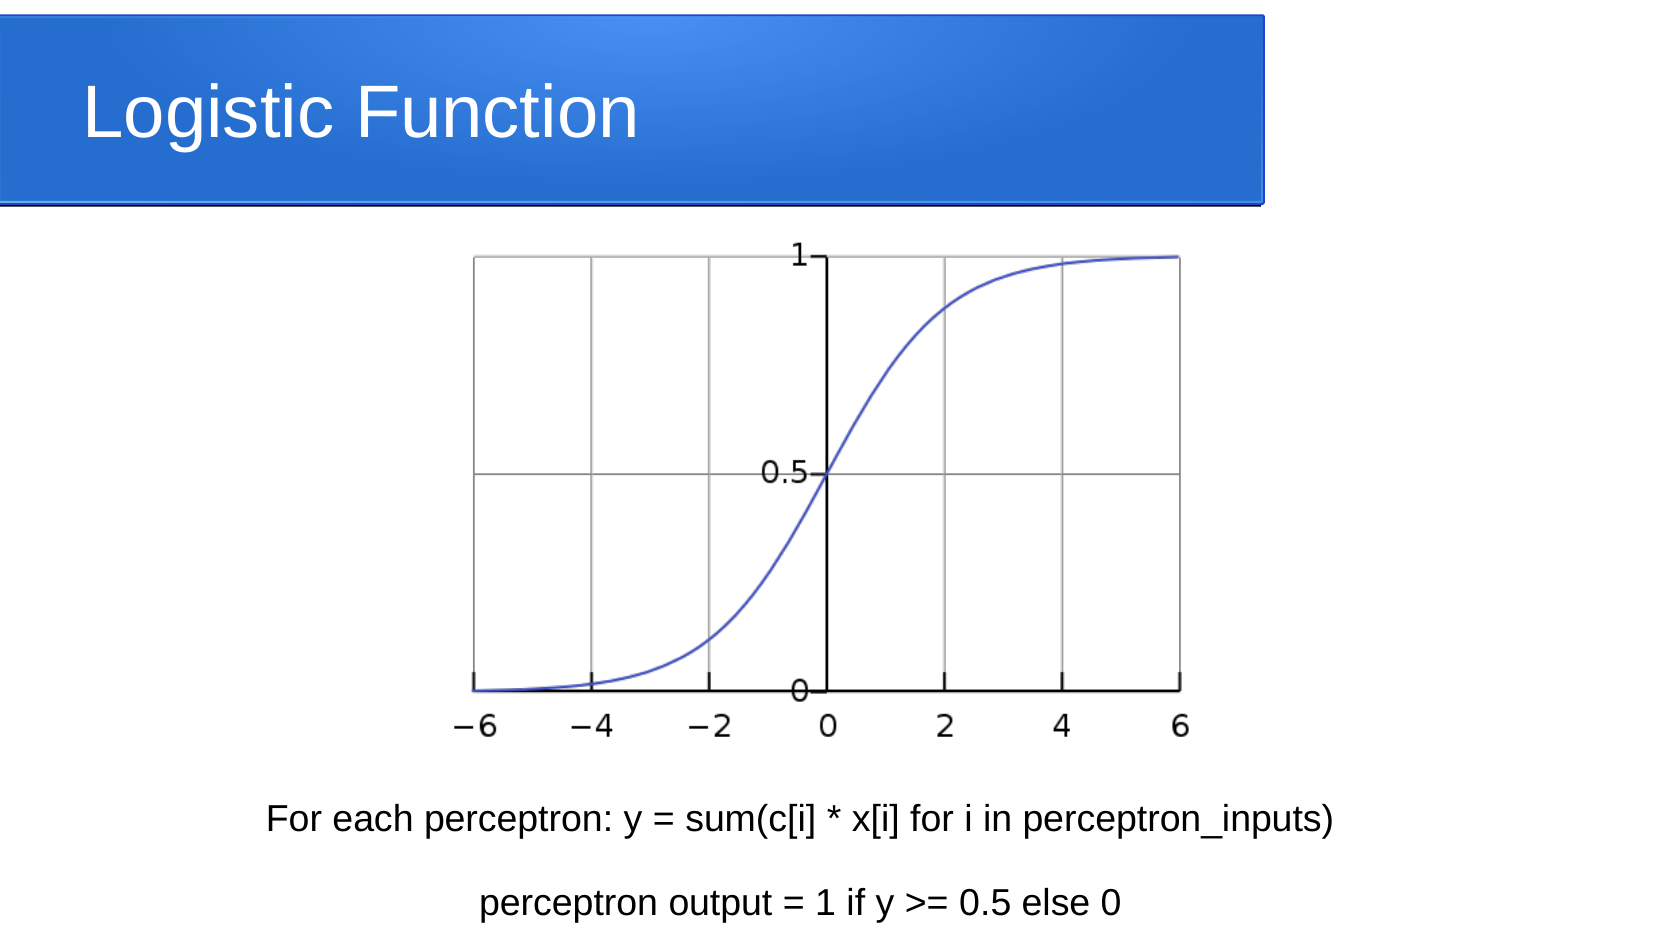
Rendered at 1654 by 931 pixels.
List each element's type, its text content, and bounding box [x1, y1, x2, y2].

title Logistic Function [82, 35, 1235, 189]
text_box For each perceptron: y = sum(c[i] * x[i] for i in perceptron_inputs) perceptron output = 1 if y >= 0.5 else 0 [251, 789, 1351, 911]
picture [422, 224, 1232, 764]
